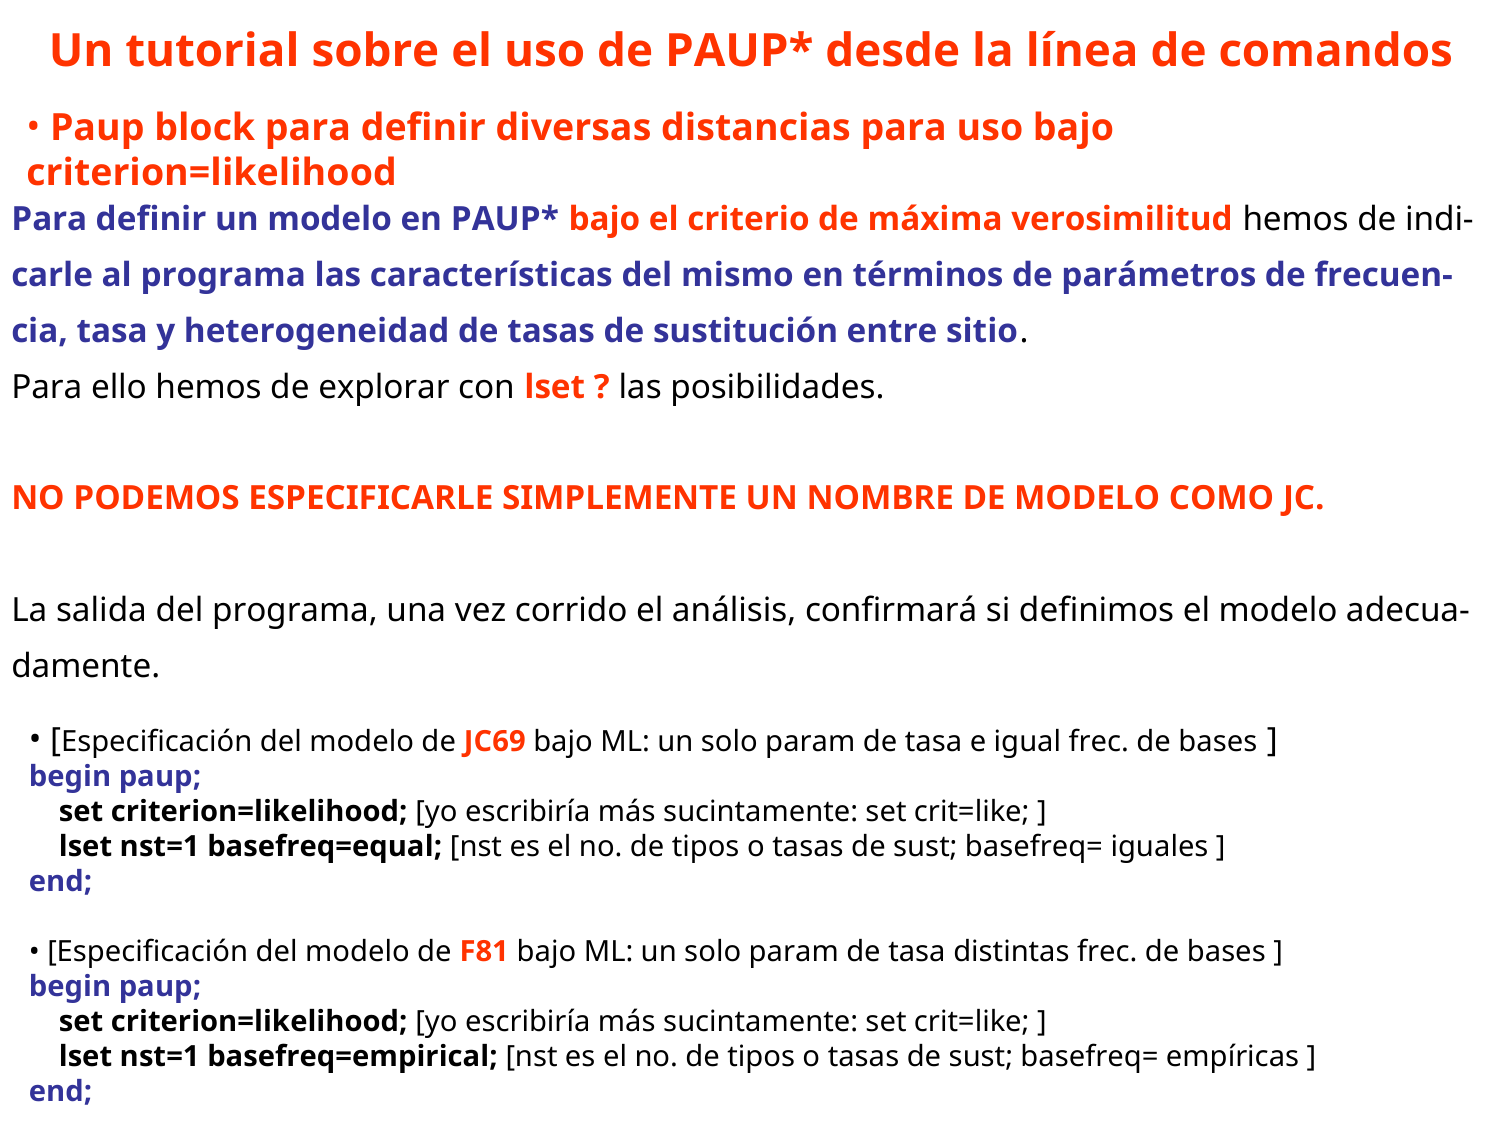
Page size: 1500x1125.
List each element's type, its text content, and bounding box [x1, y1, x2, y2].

text_box Para definir un modelo en PAUP* bajo el criterio de máxima verosimilitud hemos de indi- carle al programa las características del mismo en términos de parámetros de frecuen- cia, tasa y heterogeneidad de tasas de sustitución entre sitio. Para ello hemos de explorar con lset ? las posibilidades. NO PODEMOS ESPECIFICARLE SIMPLEMENTE UN NOMBRE DE MODELO COMO JC. La salida del programa, una vez corrido el análisis, confirmará si definimos el modelo adecua- damente. [0, 173, 1490, 692]
text_box [Especificación del modelo de JC69 bajo ML: un solo param de tasa e igual frec. de bases ] begin paup; set criterion=likelihood; [yo escribiría más sucintamente: set crit=like; ] lset nst=1 basefreq=equal; [nst es el no. de tipos o tasas de sust; basefreq= iguales ] end; [Especificación del modelo de F81 bajo ML: un solo param de tasa distintas frec. de bases ] begin paup; set criterion=likelihood; [yo escribiría más sucintamente: set crit=like; ] lset nst=1 basefreq=empirical; [nst es el no. de tipos o tasas de sust; basefreq= empíricas ] end; [14, 710, 1332, 1116]
text_box Un tutorial sobre el uso de PAUP* desde la línea de comandos [34, 13, 1469, 84]
text_box Paup block para definir diversas distancias para uso bajo criterion=likelihood [11, 94, 1477, 173]
